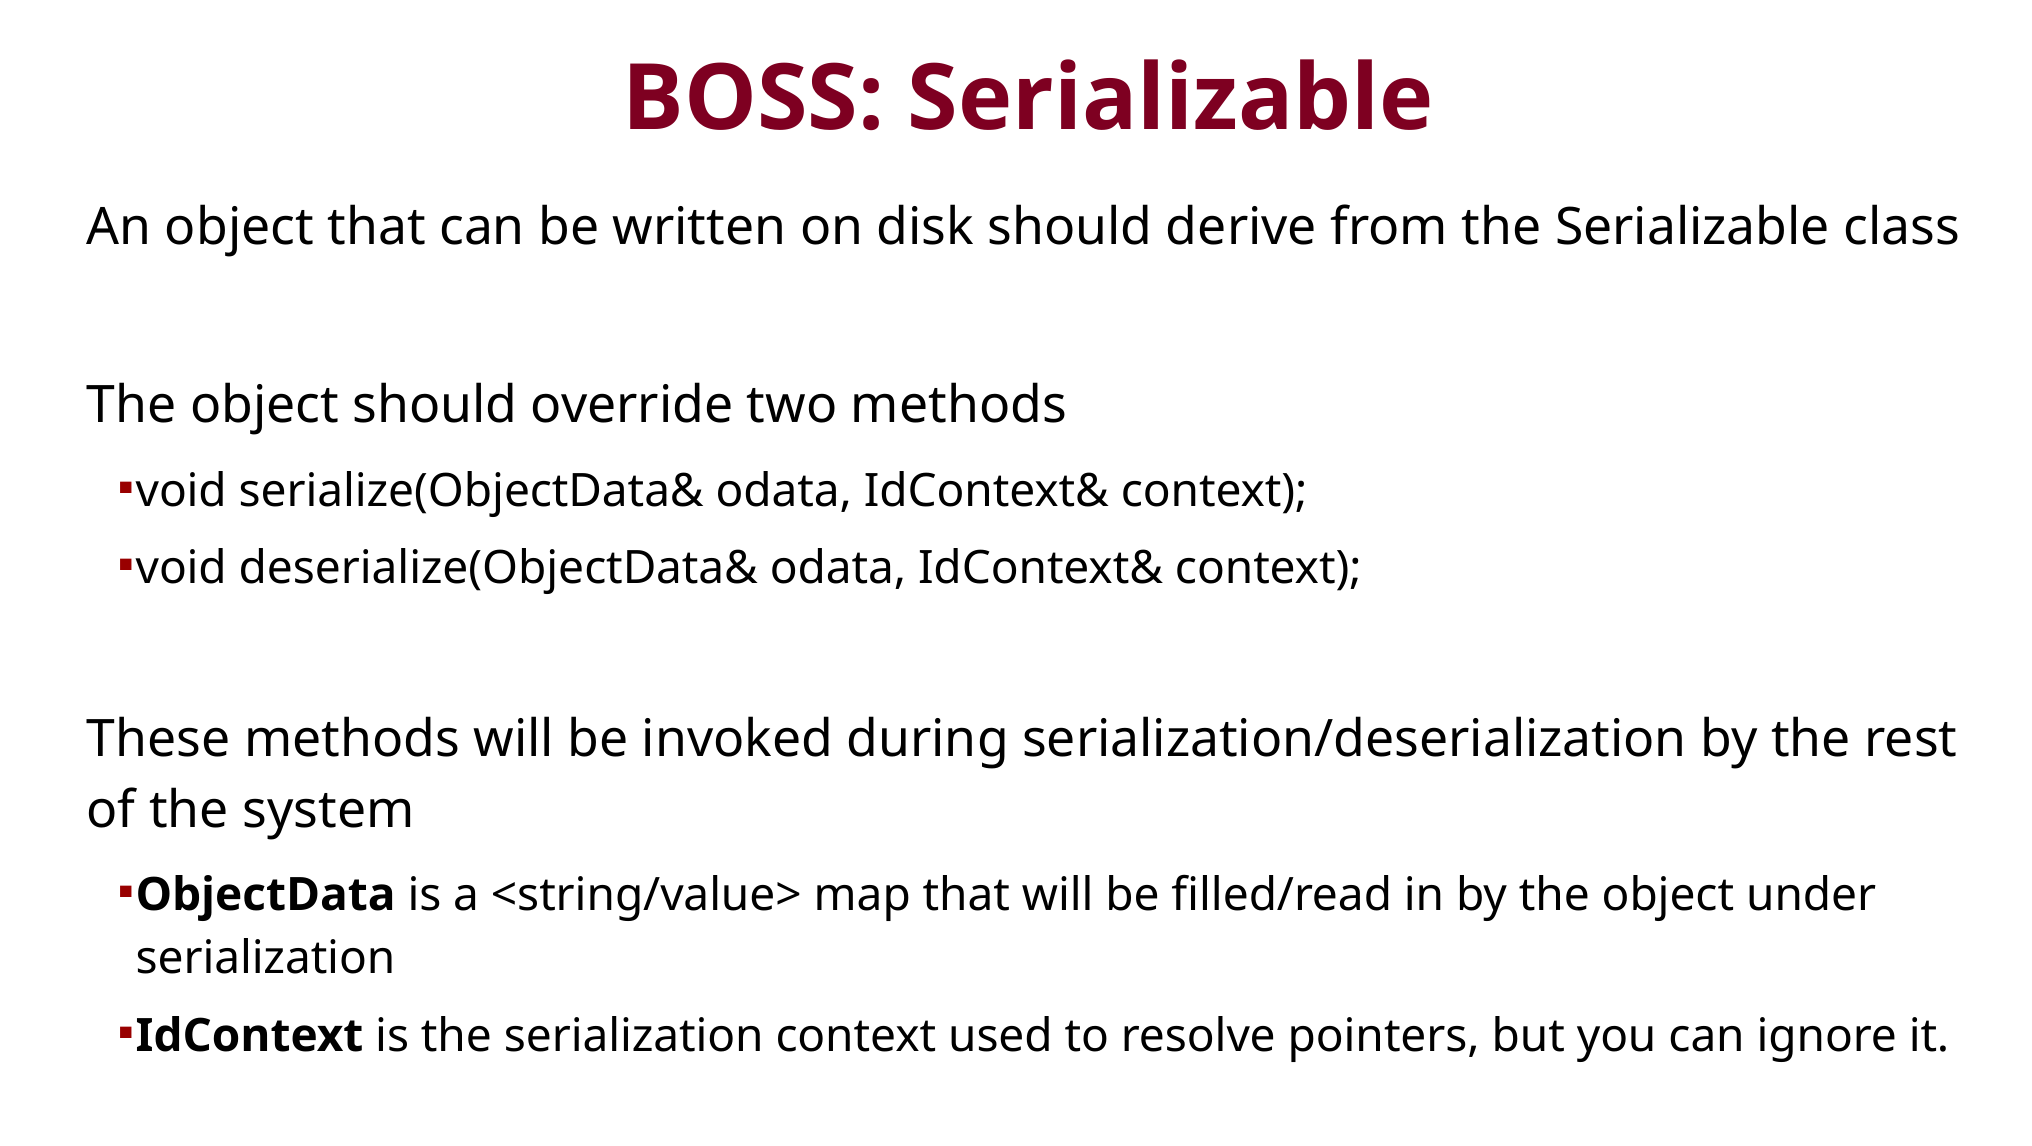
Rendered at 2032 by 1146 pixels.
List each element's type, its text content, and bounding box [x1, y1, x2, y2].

title BOSS: Serializable [37, 10, 2020, 178]
list An object that can be written on disk should derive from the Serializable class The object should override two methods void serialize(ObjectData& odata, IdContext& context); void deserialize(ObjectData& odata, IdContext& context); These methods will be invoked during serialization/deserialization by the rest of the system ObjectData is a <string/value> map that will be filled/read in by the object under serialization IdContext is the serialization context used to resolve pointers, but you can ignore it. [59, 188, 1985, 1111]
